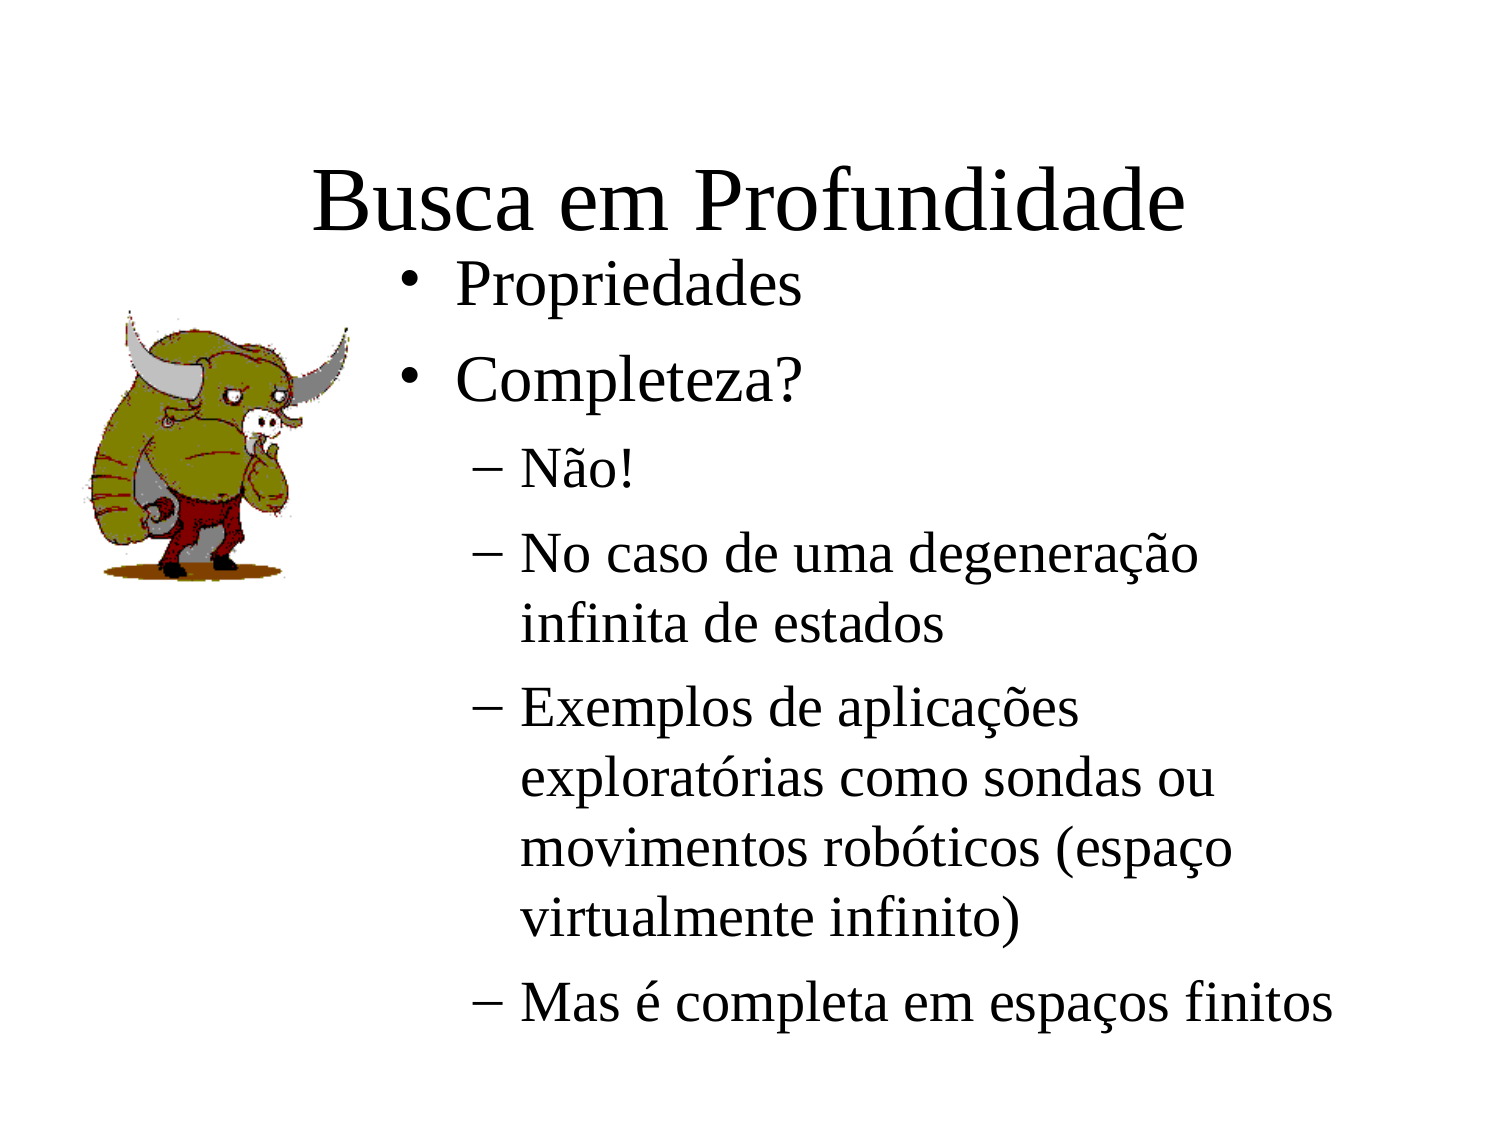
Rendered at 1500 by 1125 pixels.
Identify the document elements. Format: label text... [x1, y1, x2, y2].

list Propriedades Completeza? Não! No caso de uma degeneração infinita de estados Exemplos de aplicações exploratórias como sondas ou movimentos robóticos (espaço virtualmente infinito) Mas é completa em espaços finitos [384, 230, 1388, 1125]
title Busca em Profundidade [112, 99, 1388, 288]
picture [62, 292, 384, 591]
